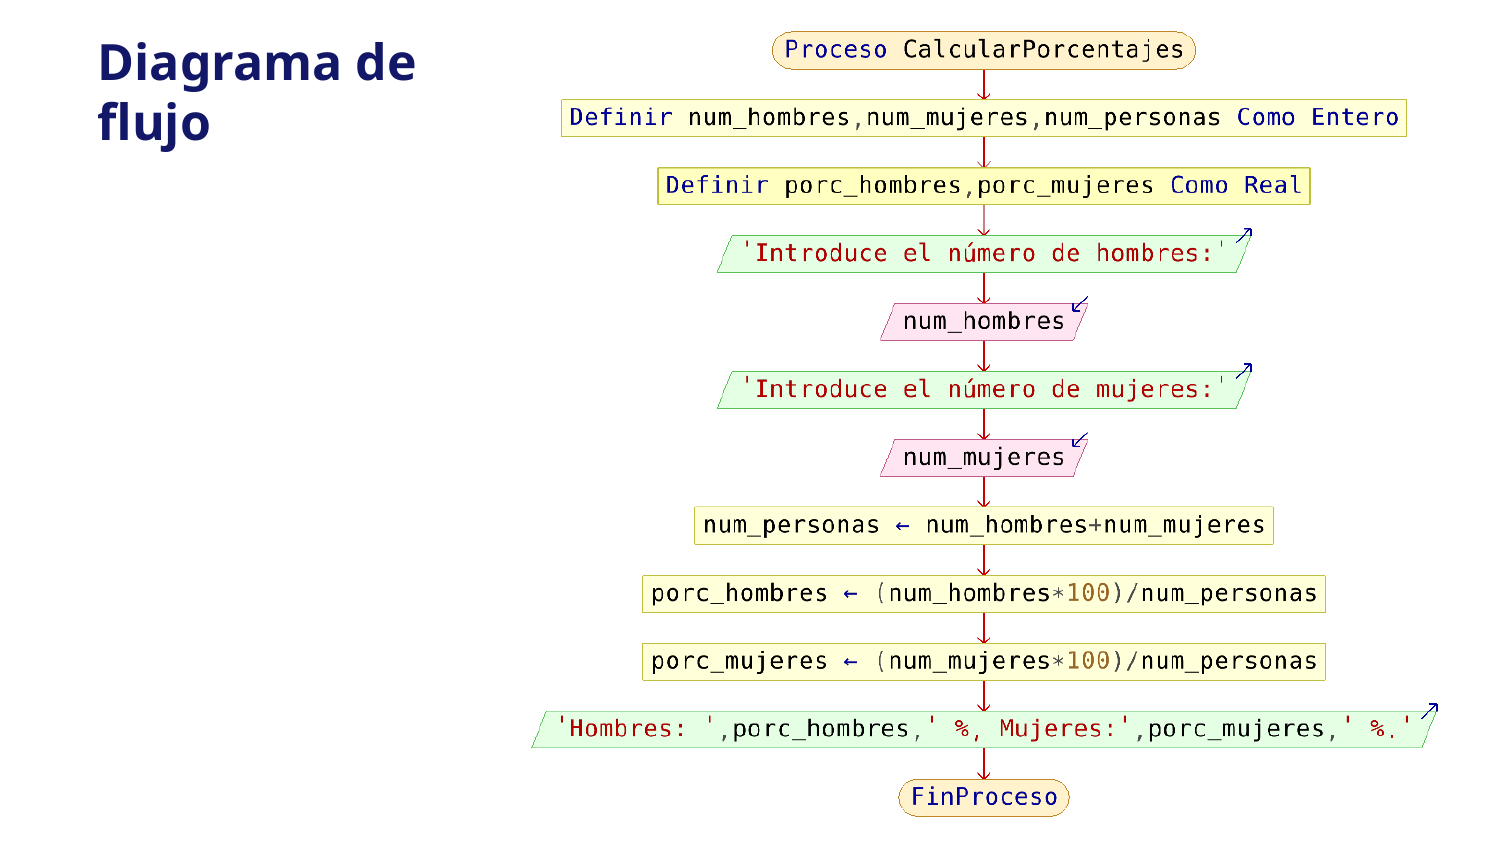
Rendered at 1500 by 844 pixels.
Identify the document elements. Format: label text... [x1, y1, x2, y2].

picture [491, 0, 1500, 844]
title Diagrama de flujo [82, 85, 485, 166]
